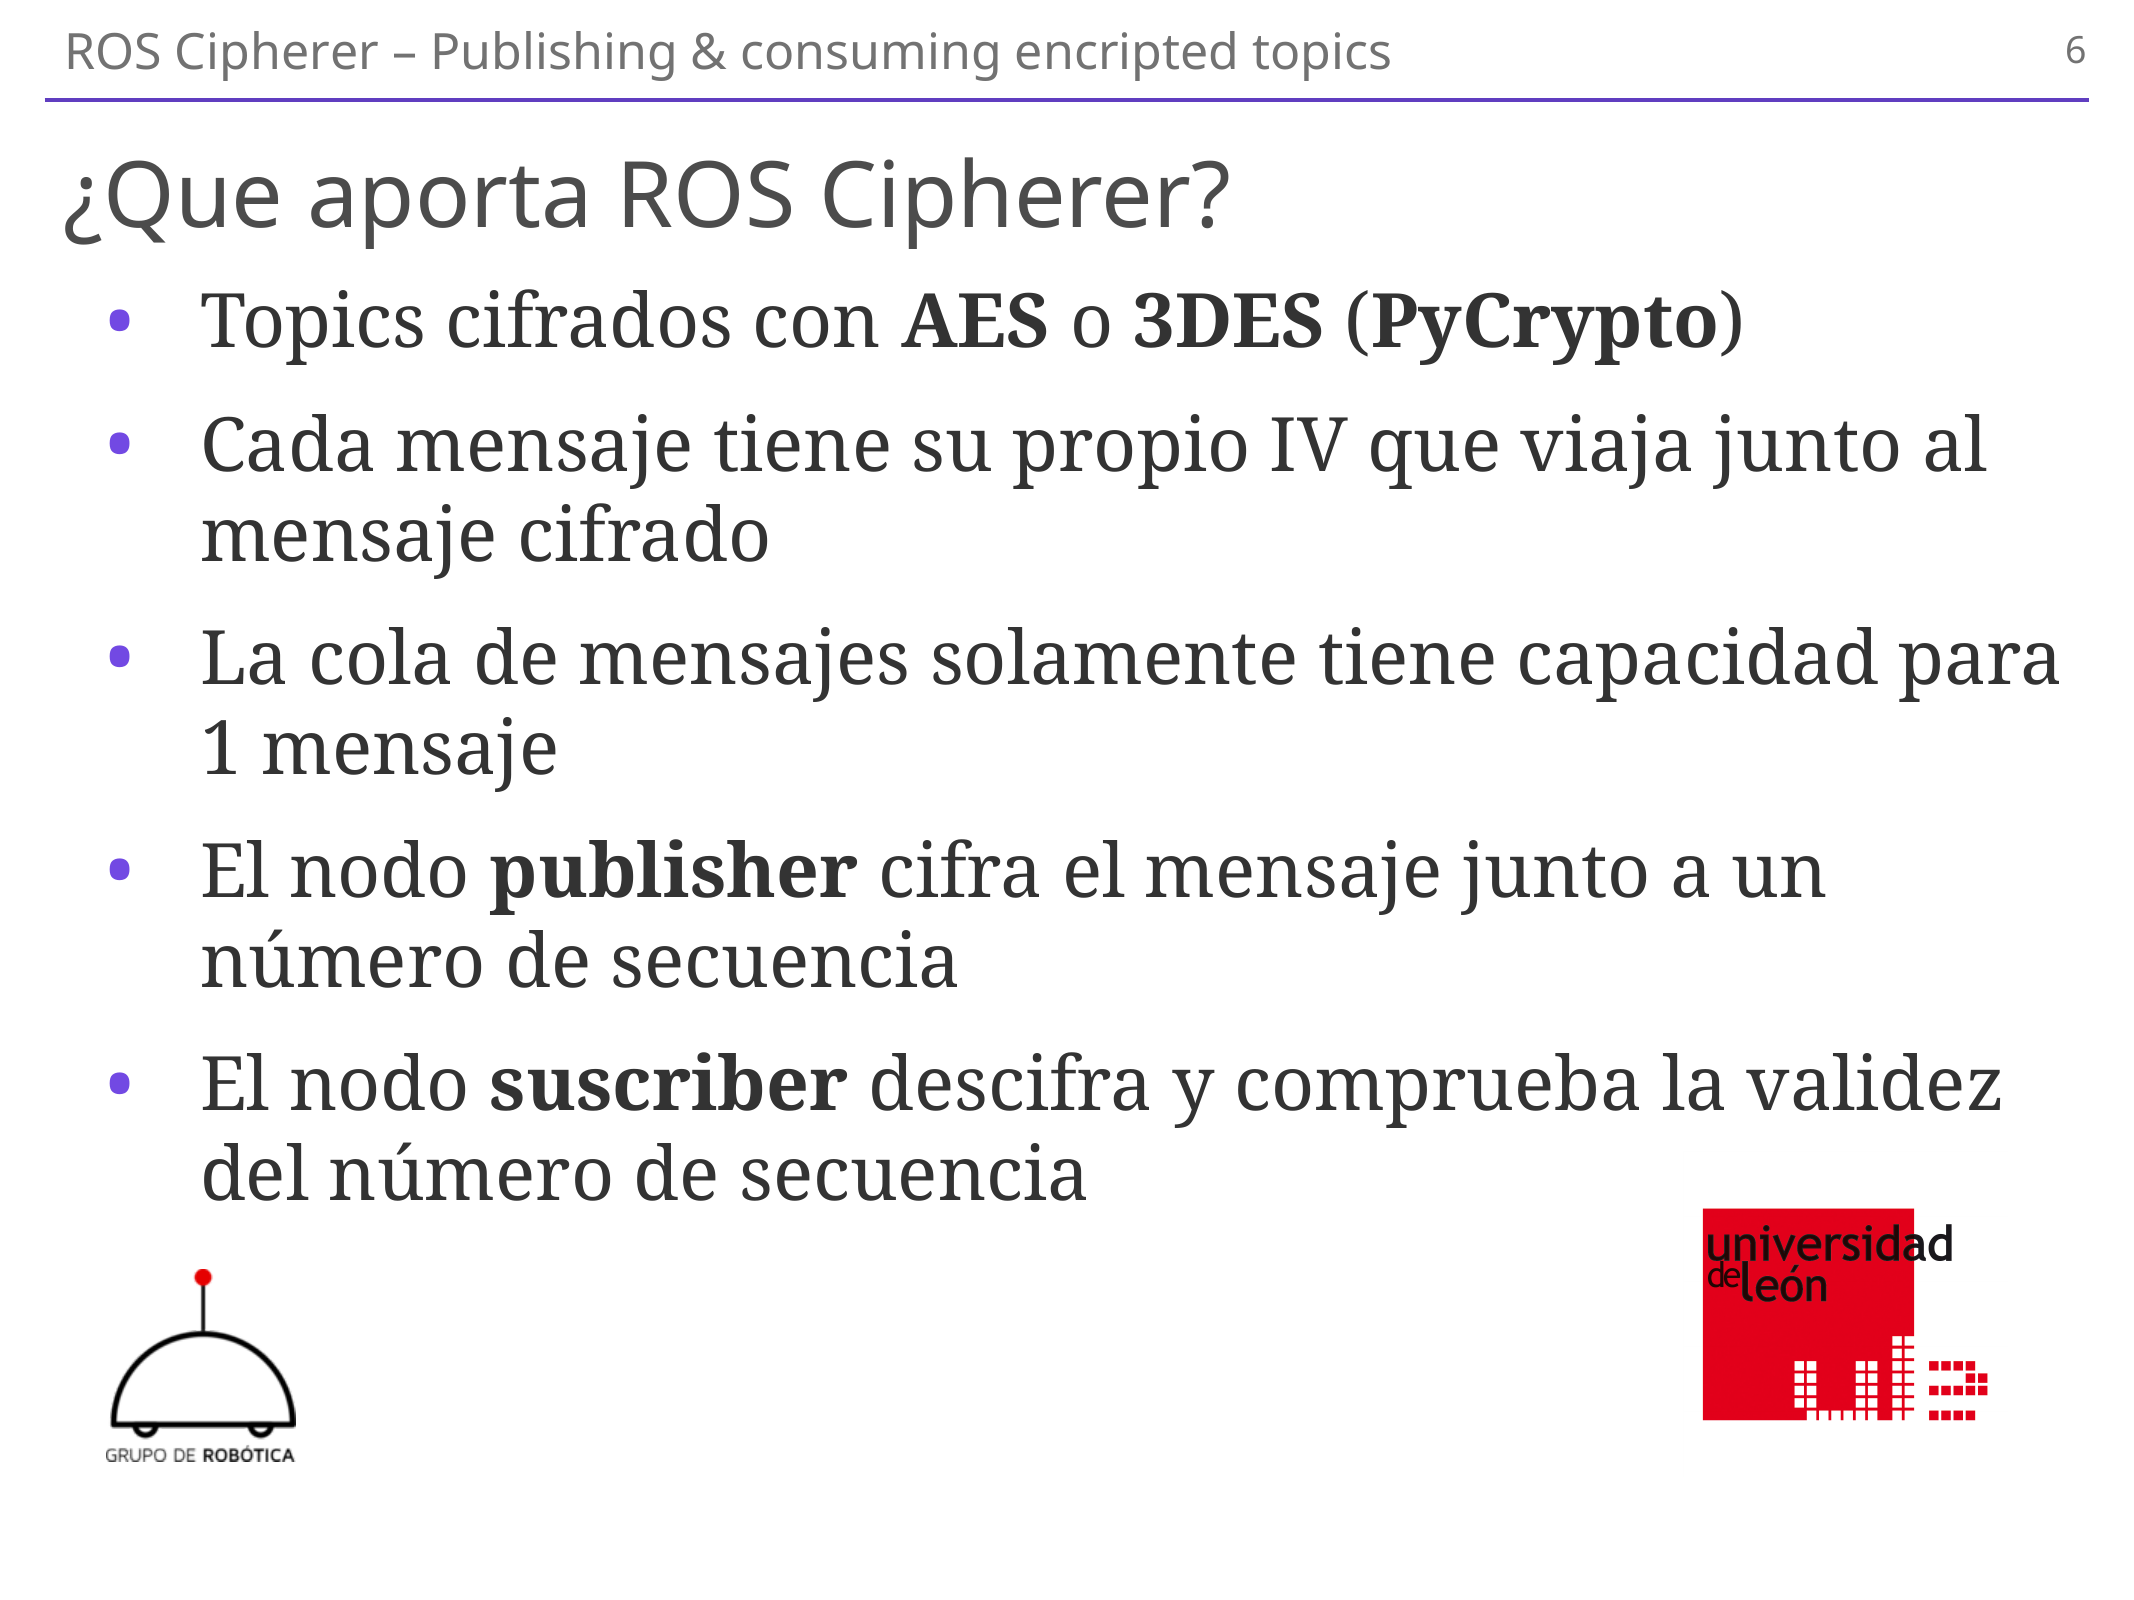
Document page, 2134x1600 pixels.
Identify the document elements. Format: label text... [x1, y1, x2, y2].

list Topics cifrados con AES o 3DES (PyCrypto) Cada mensaje tiene su propio IV que viaja junto al mensaje cifrado La cola de mensajes solamente tiene capacidad para 1 mensaje El nodo publisher cifra el mensaje junto a un número de secuencia El nodo suscriber descifra y comprueba la validez del número de secuencia [54, 272, 2098, 1559]
text_box ROS Cipherer – Publishing & consuming encripted topics [37, 9, 2021, 91]
title ¿Que aporta ROS Cipherer? [29, 118, 2097, 265]
